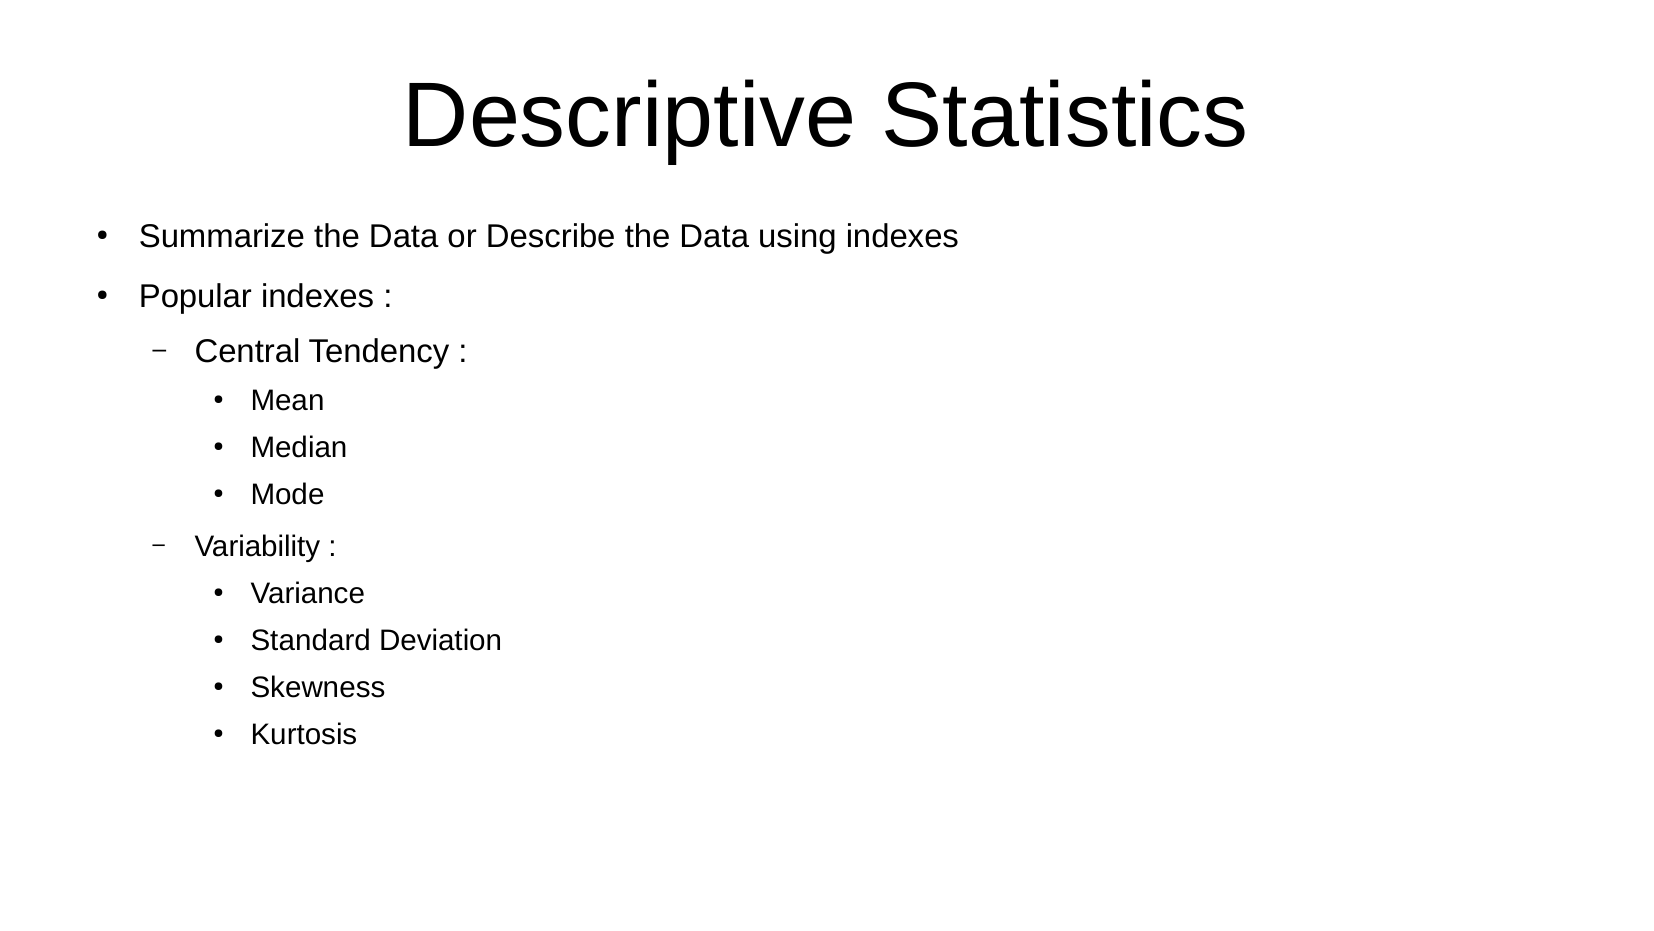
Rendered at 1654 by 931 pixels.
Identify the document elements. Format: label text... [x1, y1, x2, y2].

list Summarize the Data or Describe the Data using indexes Popular indexes : Central Tendency : Mean Median Mode Variability : Variance Standard Deviation Skewness Kurtosis [82, 217, 1571, 758]
title Descriptive Statistics [82, 37, 1571, 193]
